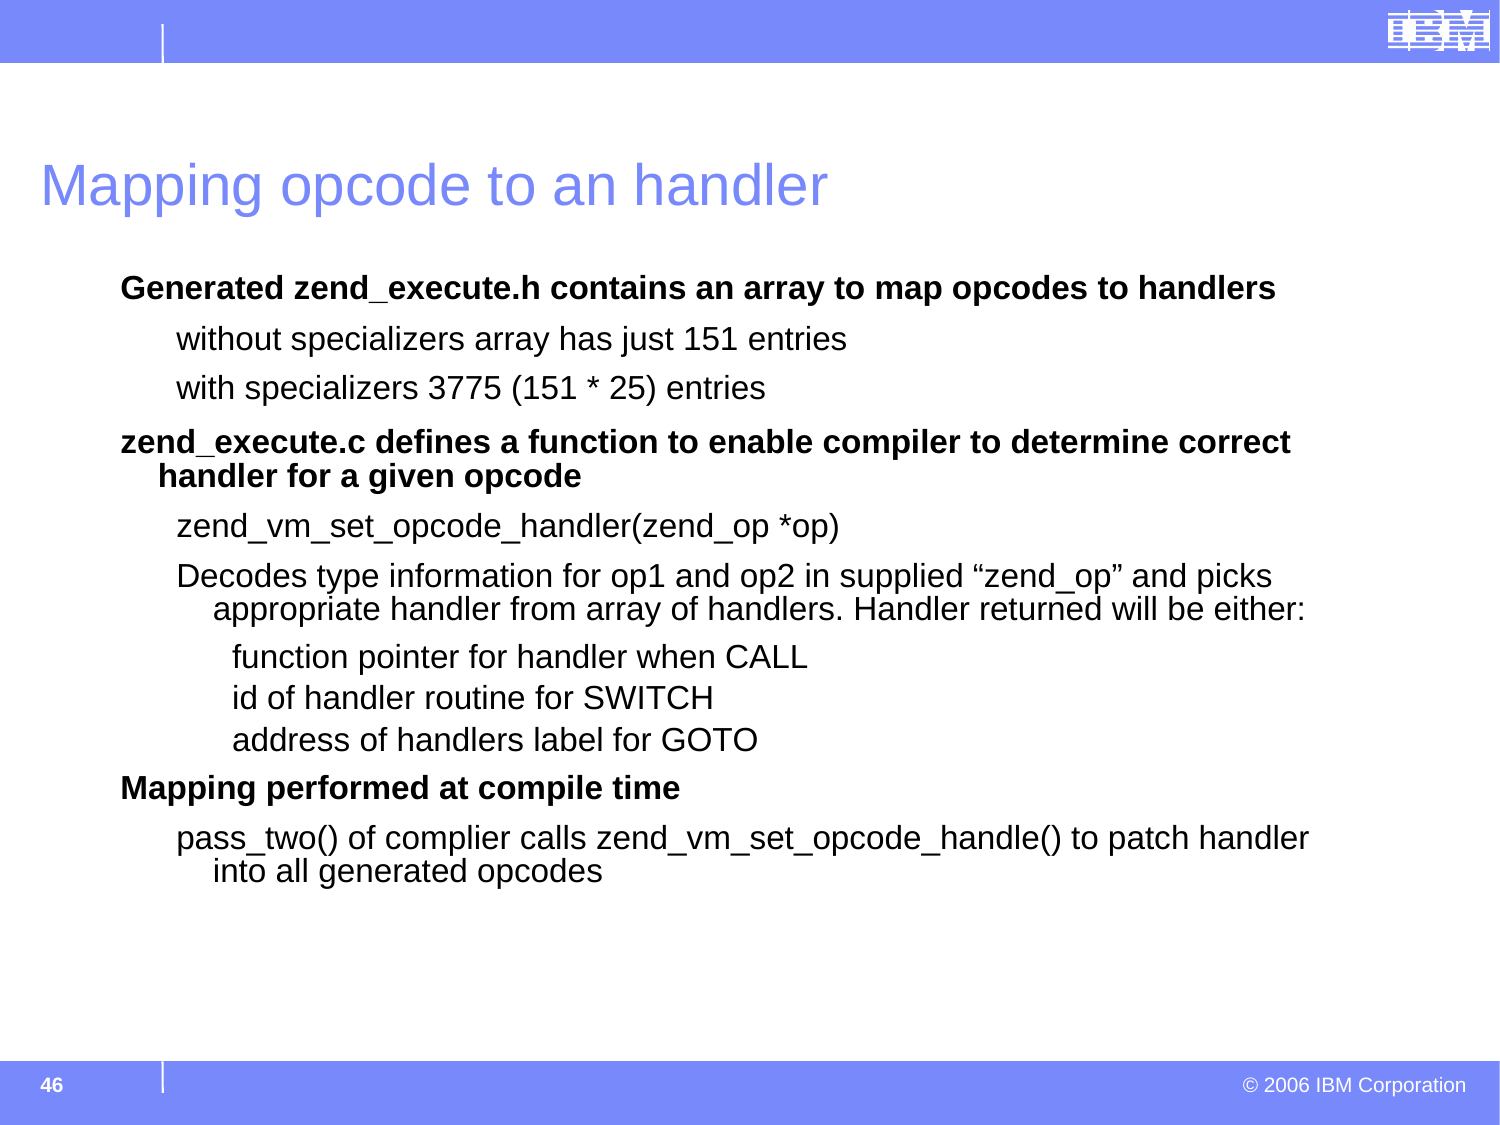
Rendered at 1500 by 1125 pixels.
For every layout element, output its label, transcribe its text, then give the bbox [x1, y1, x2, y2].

title Mapping opcode to an handler [25, 123, 1378, 225]
list Generated zend_execute.h contains an array to map opcodes to handlers without specializers array has just 151 entries with specializers 3775 (151 * 25) entries zend_execute.c defines a function to enable compiler to determine correct handler for a given opcode zend_vm_set_opcode_handler(zend_op *op)‏ Decodes type information for op1 and op2 in supplied “zend_op” and picks appropriate handler from array of handlers. Handler returned will be either: function pointer for handler when CALL id of handler routine for SWITCH address of handlers label for GOTO Mapping performed at compile time pass_two() of complier calls zend_vm_set_opcode_handle() to patch handler into all generated opcodes [105, 265, 1381, 1125]
